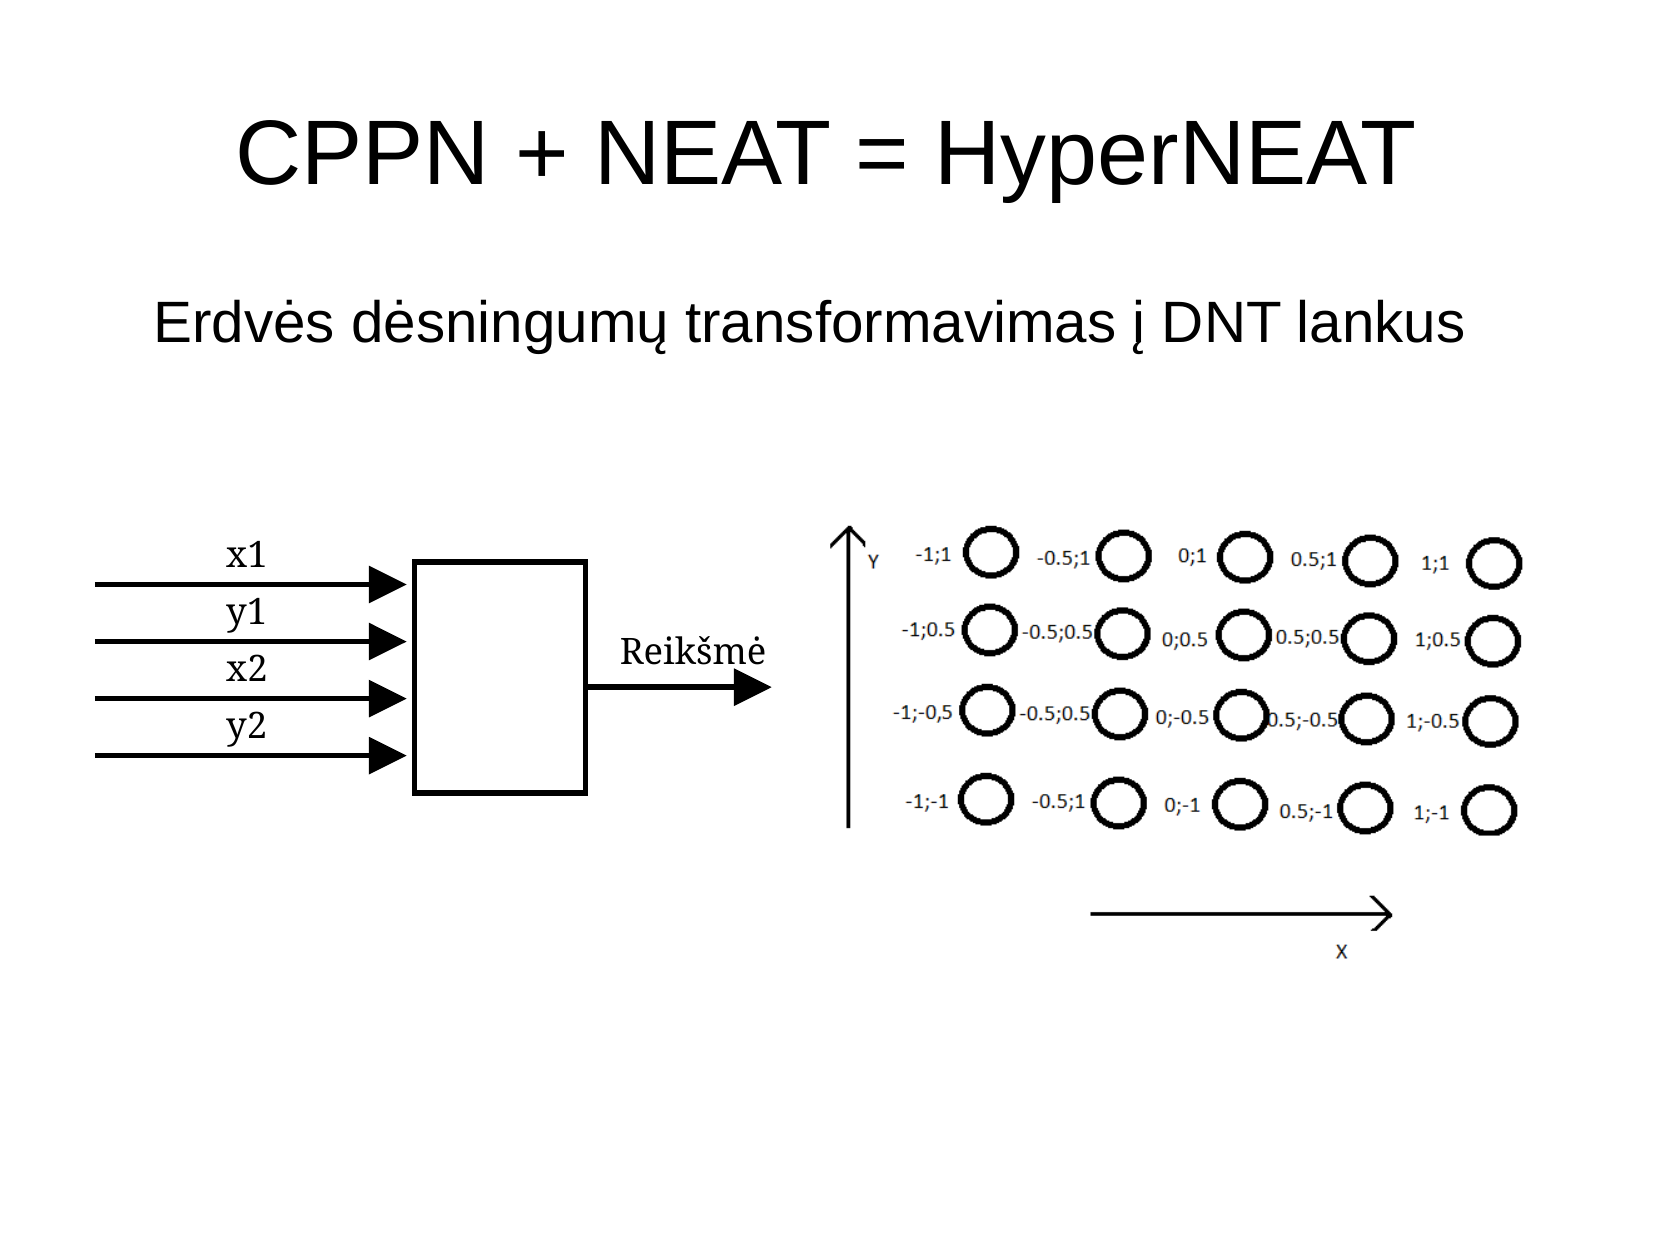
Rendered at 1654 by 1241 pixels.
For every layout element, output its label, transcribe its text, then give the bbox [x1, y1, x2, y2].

list Erdvės dėsningumų transformavimas į DNT lankus [82, 290, 1571, 1010]
picture [88, 442, 1595, 1005]
title CPPN + NEAT = HyperNEAT [82, 49, 1571, 257]
